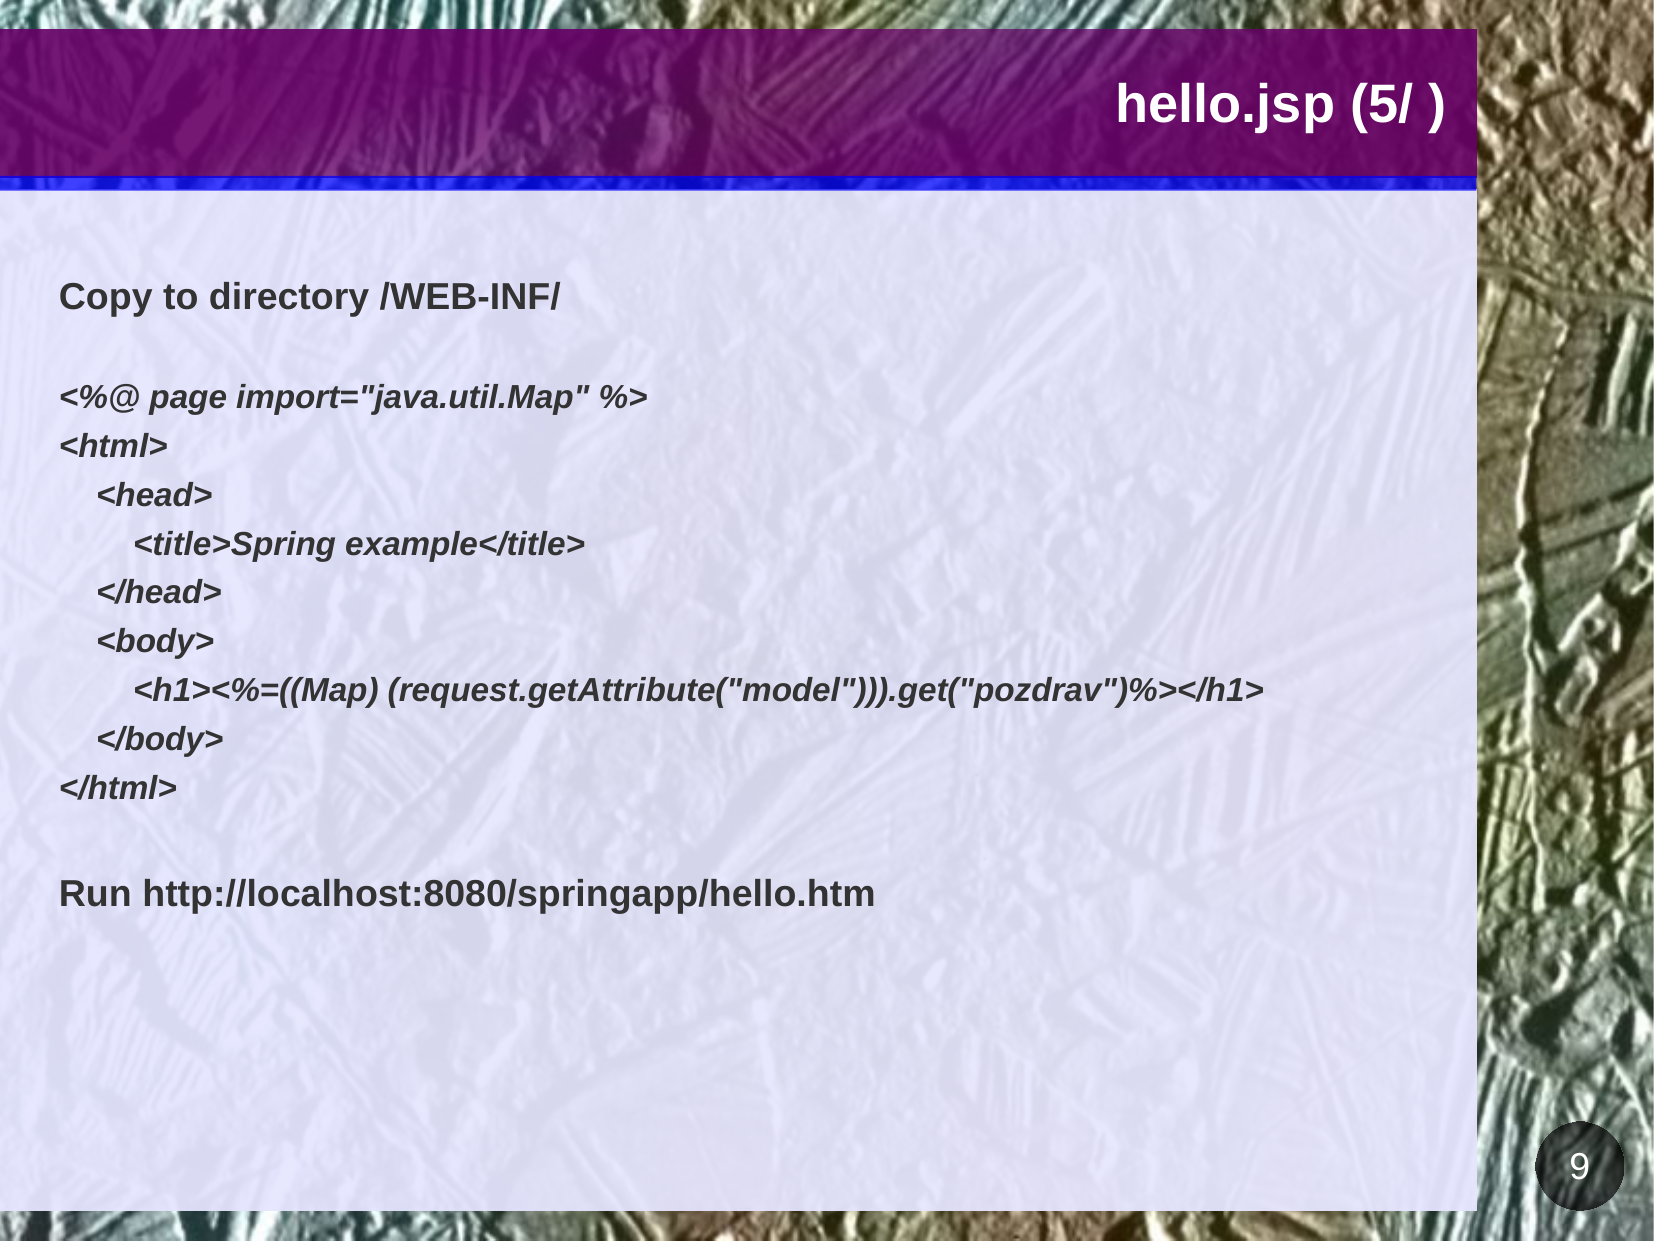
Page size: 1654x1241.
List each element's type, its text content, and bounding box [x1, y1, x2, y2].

picture [0, 0, 1654, 1241]
list Copy to directory /WEB-INF/ <%@ page import="java.util.Map" %> <html> <head> <title>Spring example</title> </head> <body> <h1><%=((Map) (request.getAttribute("model"))).get("pozdrav")%></h1> </body> </html> Run http://localhost:8080/springapp/hello.htm [59, 236, 1418, 1182]
title hello.jsp (5/ ) [29, 59, 1447, 148]
